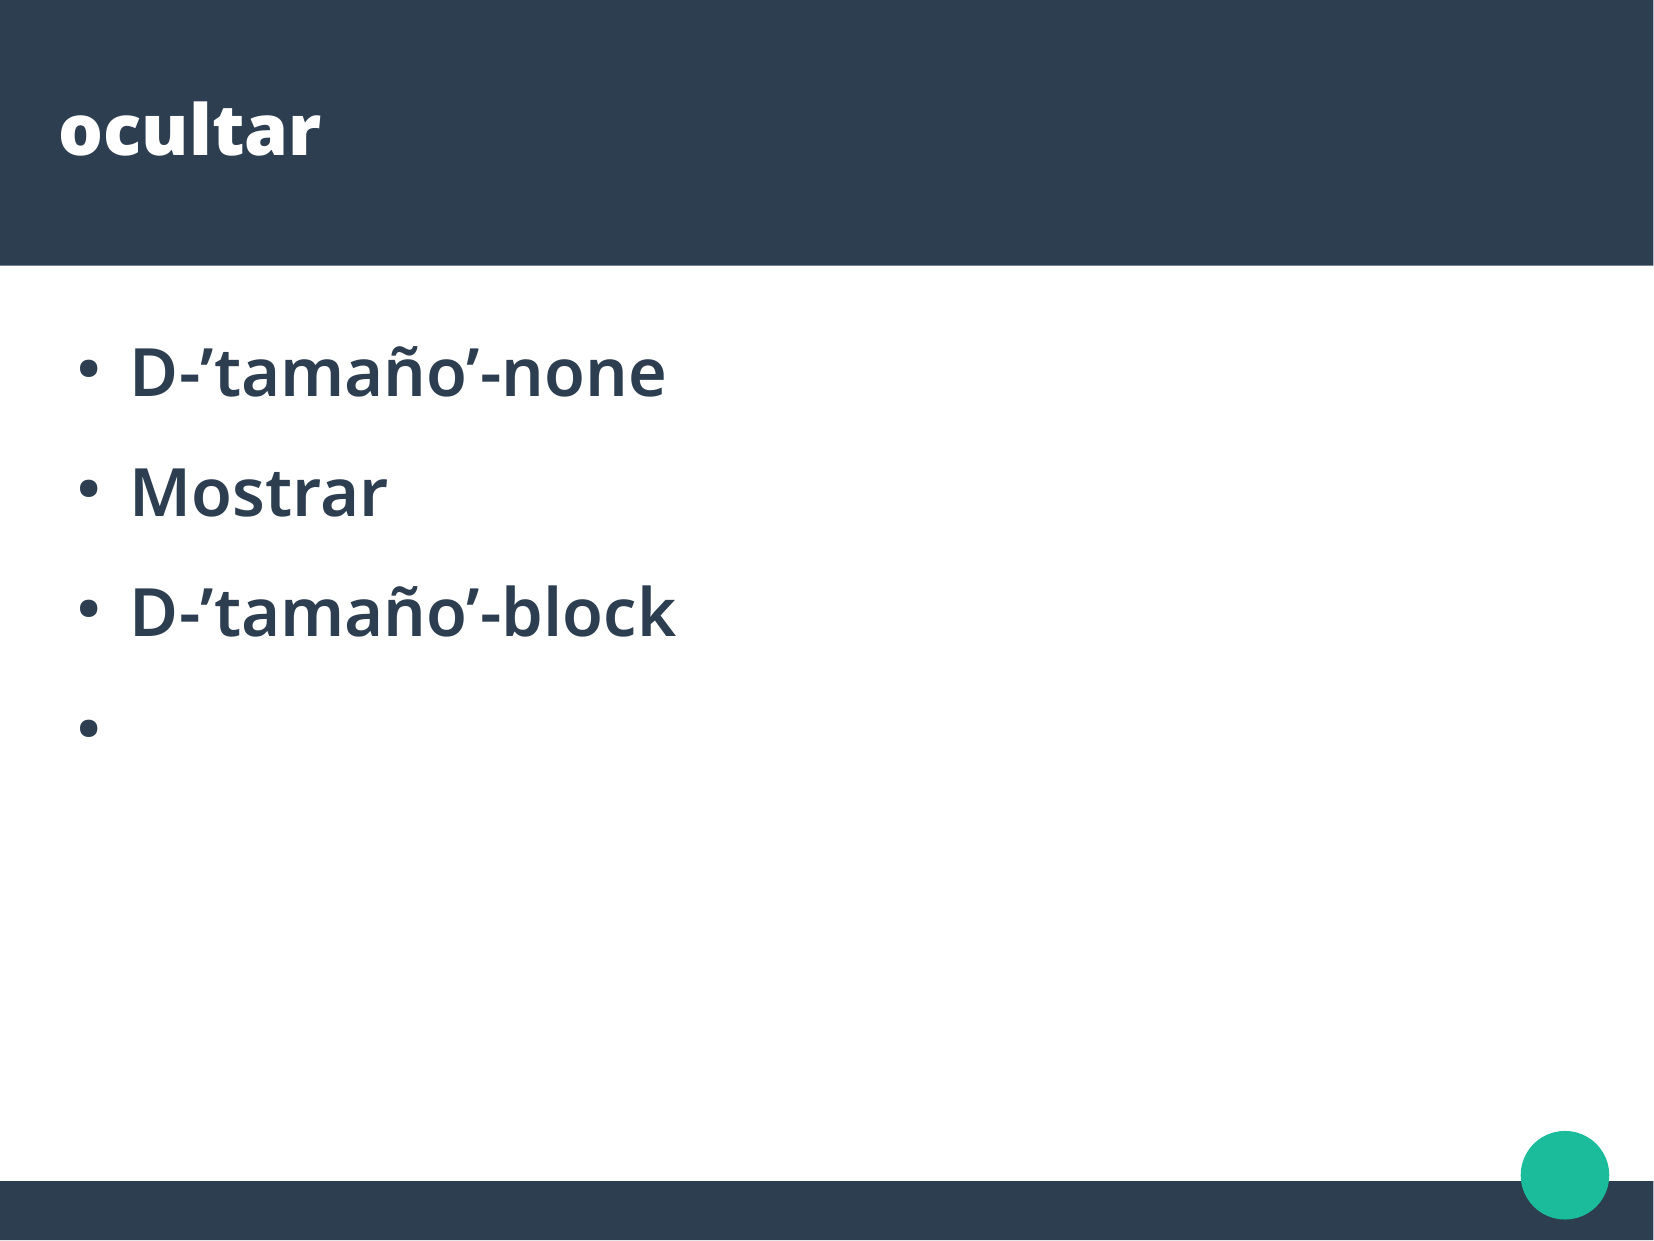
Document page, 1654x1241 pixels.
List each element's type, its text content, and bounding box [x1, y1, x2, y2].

list D-’tamaño’-none Mostrar D-’tamaño’-block [59, 324, 1595, 1152]
title ocultar [59, 49, 1595, 207]
